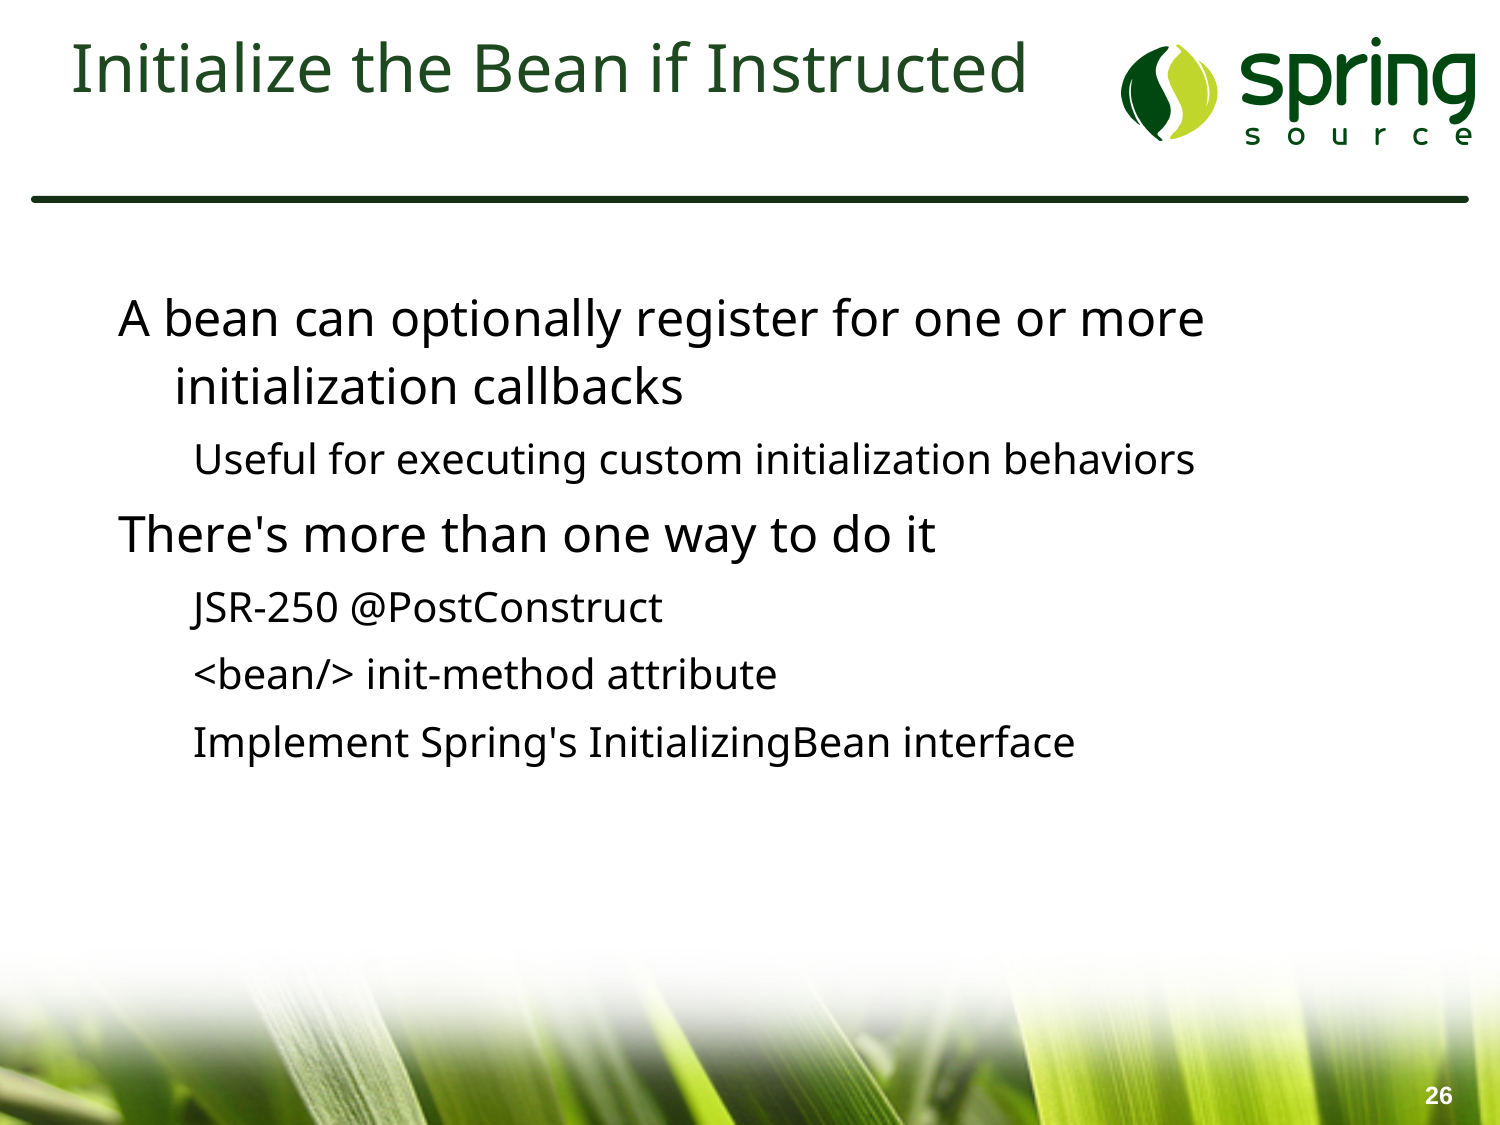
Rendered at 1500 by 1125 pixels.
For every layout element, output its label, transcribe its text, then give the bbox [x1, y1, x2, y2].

title Initialize the Bean if Instructed [56, 13, 1089, 191]
picture [1121, 37, 1475, 145]
list A bean can optionally register for one or more initialization callbacks Useful for executing custom initialization behaviors There's more than one way to do it JSR-250 @PostConstruct <bean/> init-method attribute Implement Spring's InitializingBean interface [103, 275, 1394, 938]
picture [0, 944, 1500, 1125]
